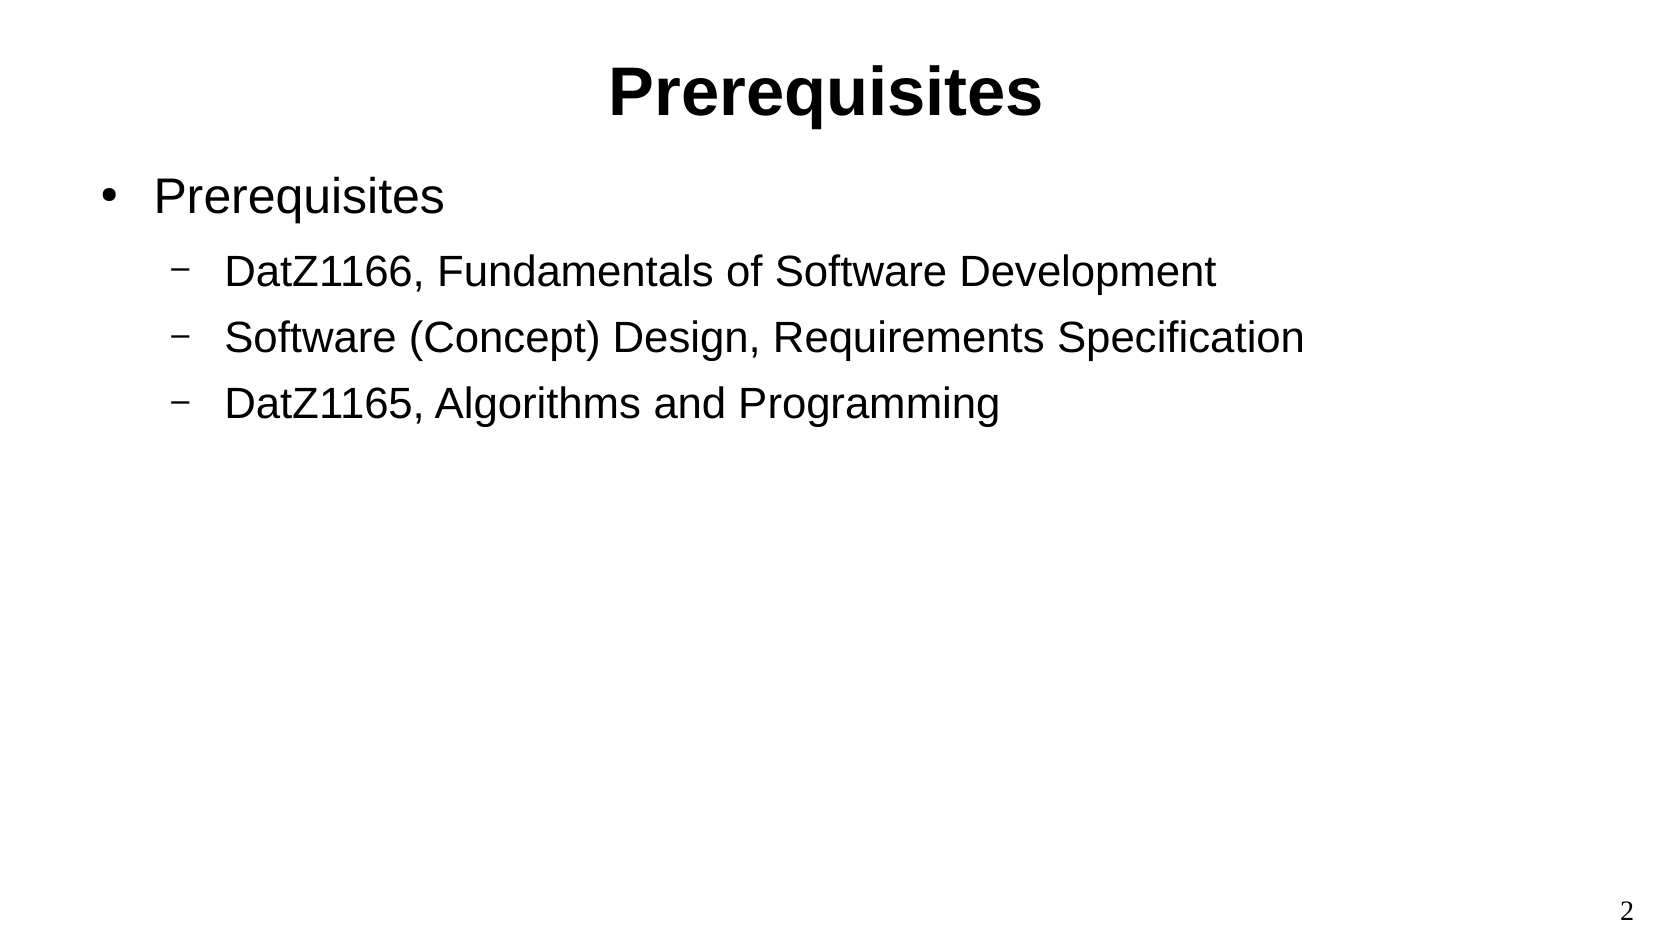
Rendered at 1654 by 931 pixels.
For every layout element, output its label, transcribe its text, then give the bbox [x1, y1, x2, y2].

title Prerequisites [82, 37, 1571, 147]
list Prerequisites DatZ1166, Fundamentals of Software Development Software (Concept) Design, Requirements Specification DatZ1165, Algorithms and Programming [82, 168, 1538, 889]
